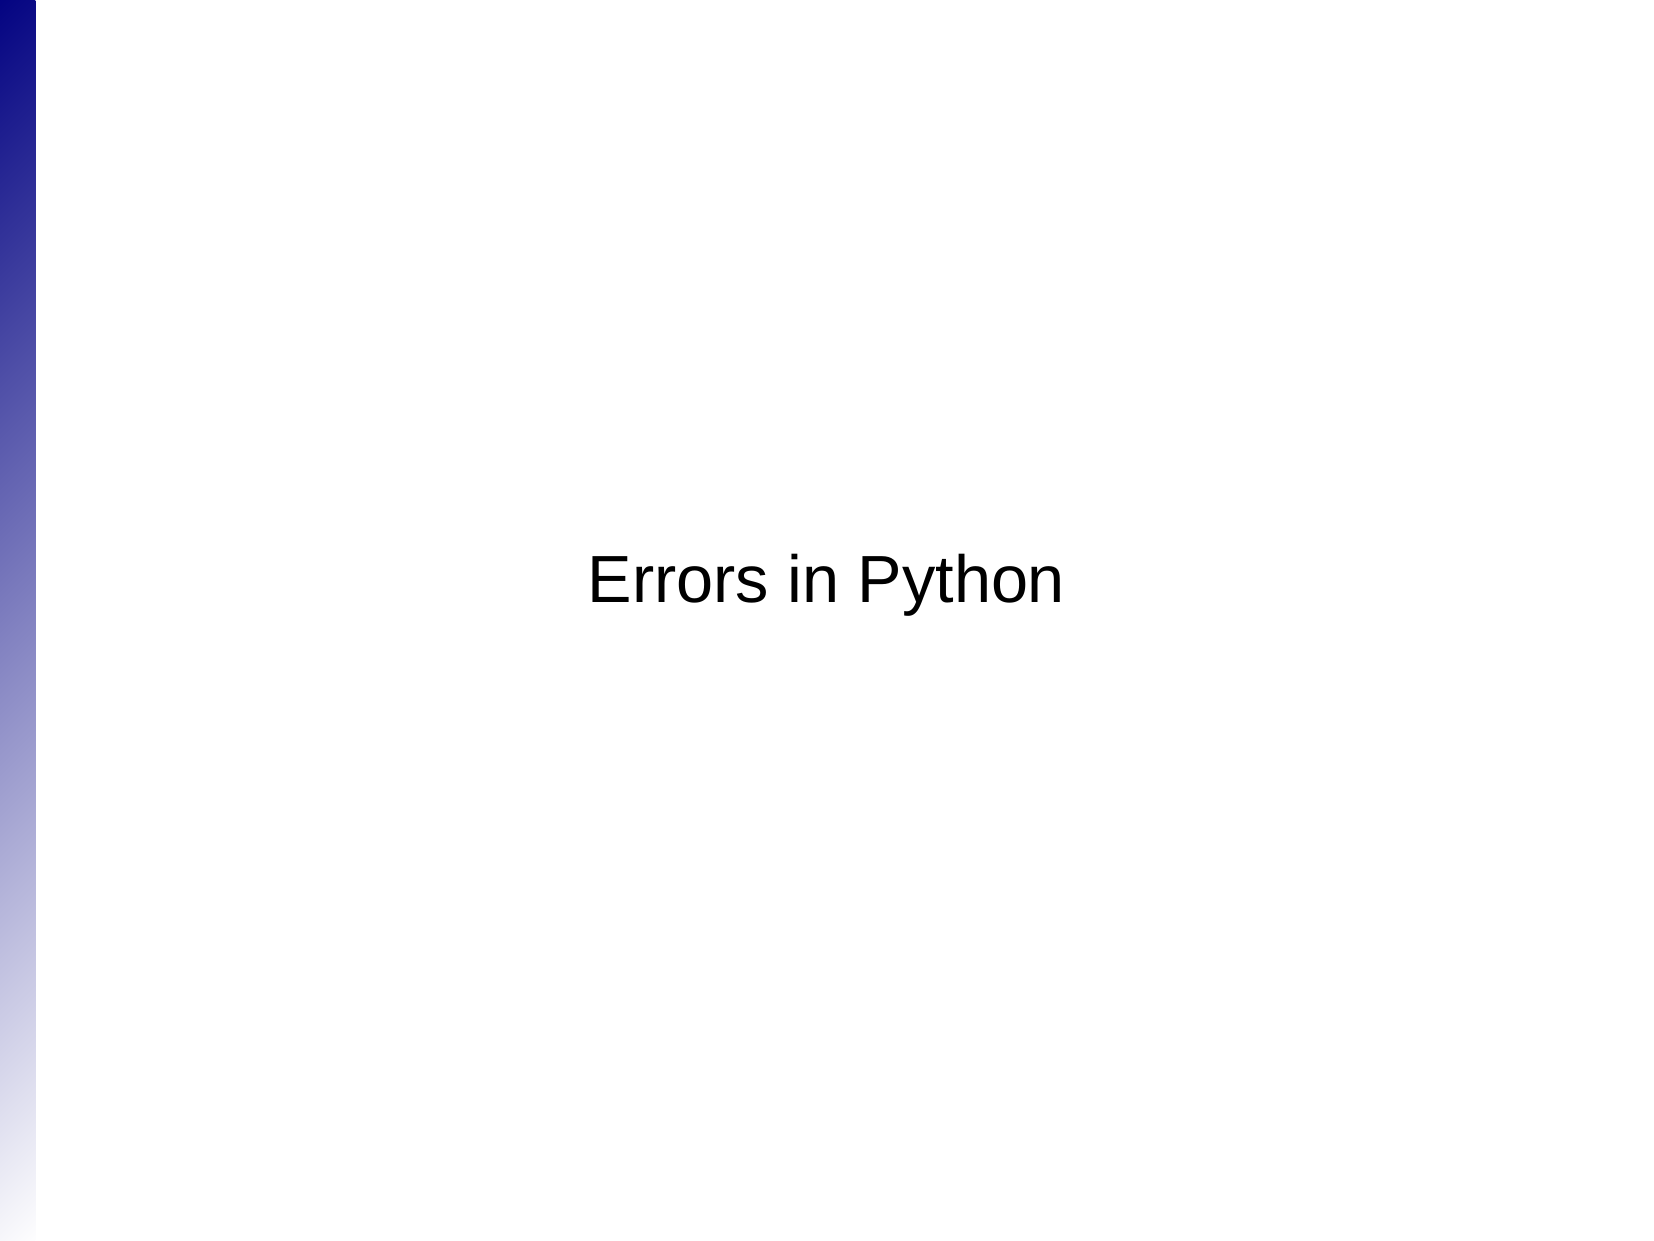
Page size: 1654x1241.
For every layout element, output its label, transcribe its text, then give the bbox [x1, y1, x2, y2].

subtitle Errors in Python [82, 49, 1571, 1109]
